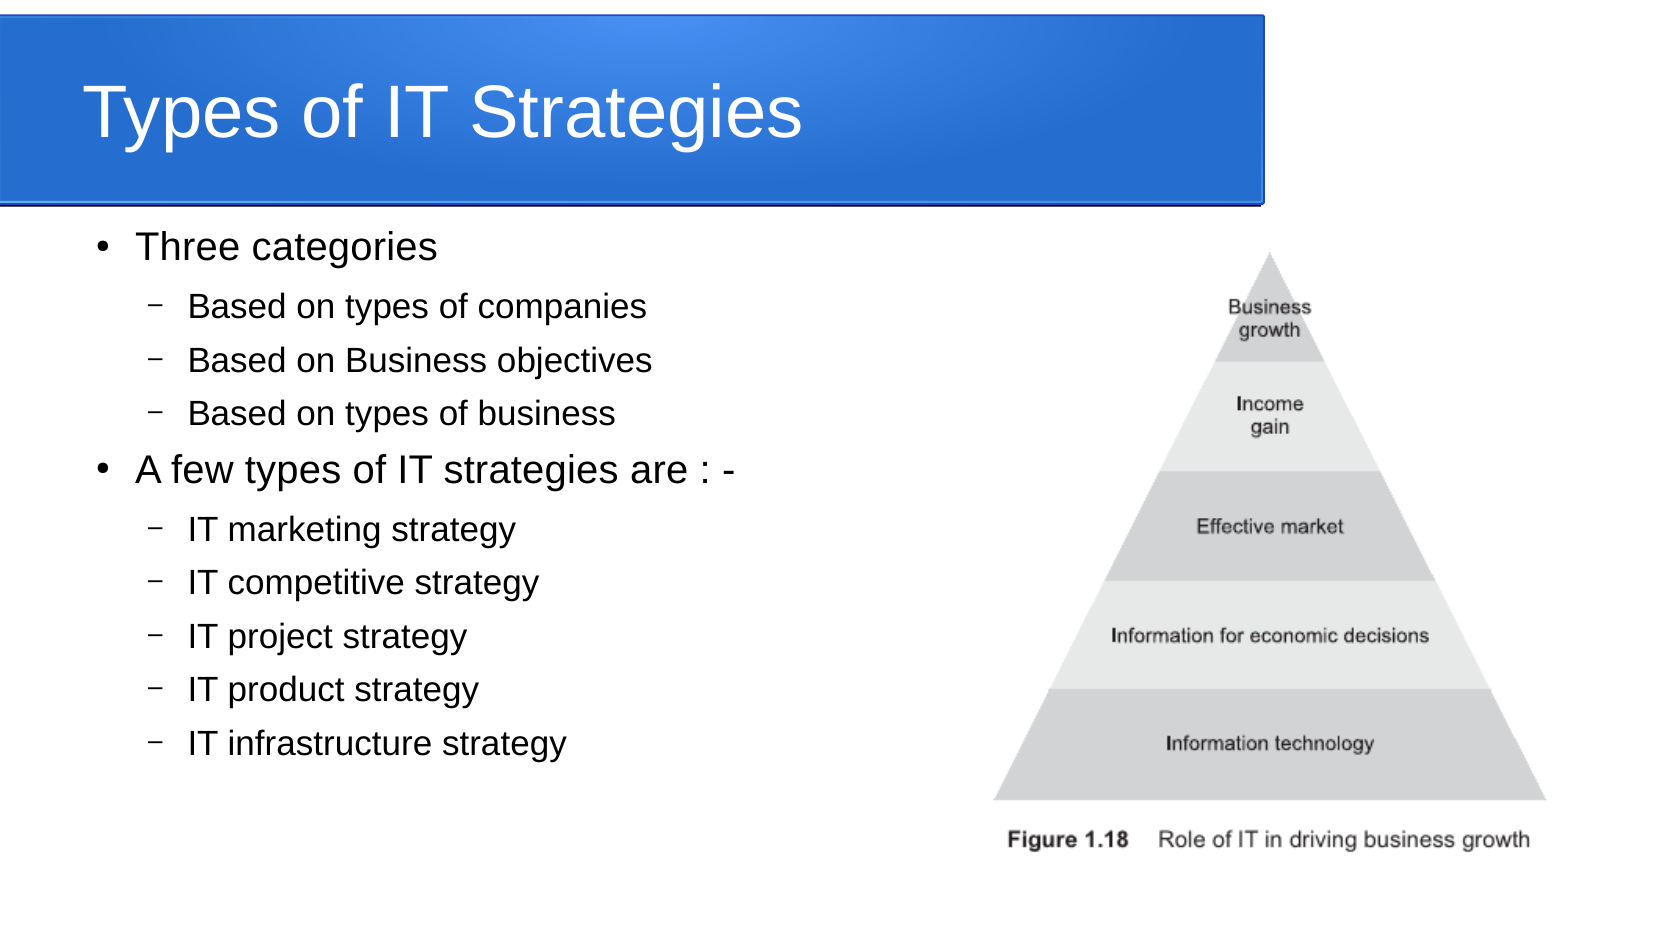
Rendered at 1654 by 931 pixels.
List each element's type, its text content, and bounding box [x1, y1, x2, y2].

title Types of IT Strategies [82, 35, 1235, 189]
list Three categories Based on types of companies Based on Business objectives Based on types of business A few types of IT strategies are : - IT marketing strategy IT competitive strategy IT project strategy IT product strategy IT infrastructure strategy [82, 224, 809, 764]
picture [978, 243, 1559, 874]
